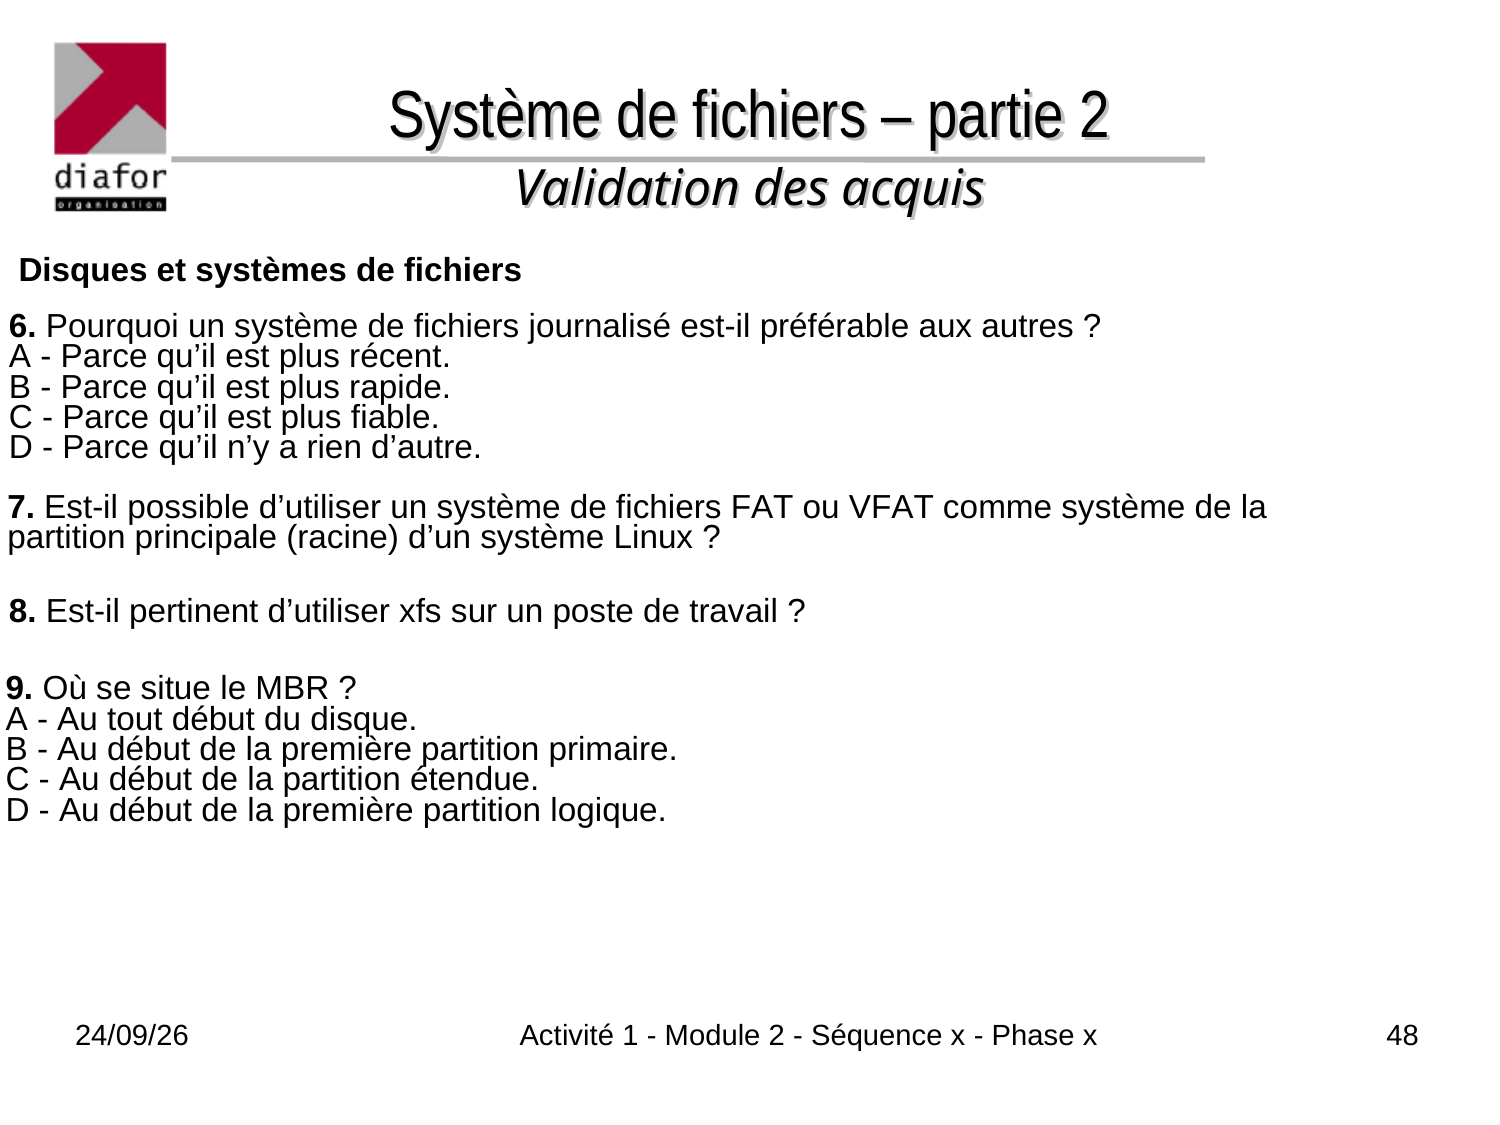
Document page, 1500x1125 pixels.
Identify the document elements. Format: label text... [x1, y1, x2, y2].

text_box 9. Où se situe le MBR ? A - Au tout début du disque. B - Au début de la première partition primaire. C - Au début de la partition étendue. D - Au début de la première partition logique. [0, 668, 1500, 835]
title Système de fichiers – partie 2 Validation des acquis [75, 45, 1426, 250]
picture [53, 42, 168, 213]
text_box 8. Est-il pertinent d’utiliser xfs sur un poste de travail ? [0, 590, 1500, 636]
text_box Disques et systèmes de fichiers [3, 250, 562, 296]
text_box 7. Est-il possible d’utiliser un système de fichiers FAT ou VFAT comme système de la partition principale (racine) d’un système Linux ? [0, 486, 1402, 563]
text_box 6. Pourquoi un système de fichiers journalisé est-il préférable aux autres ? A - Parce qu’il est plus récent. B - Parce qu’il est plus rapide. C - Parce qu’il est plus fiable. D - Parce qu’il n’y a rien d’autre. [0, 306, 1495, 473]
